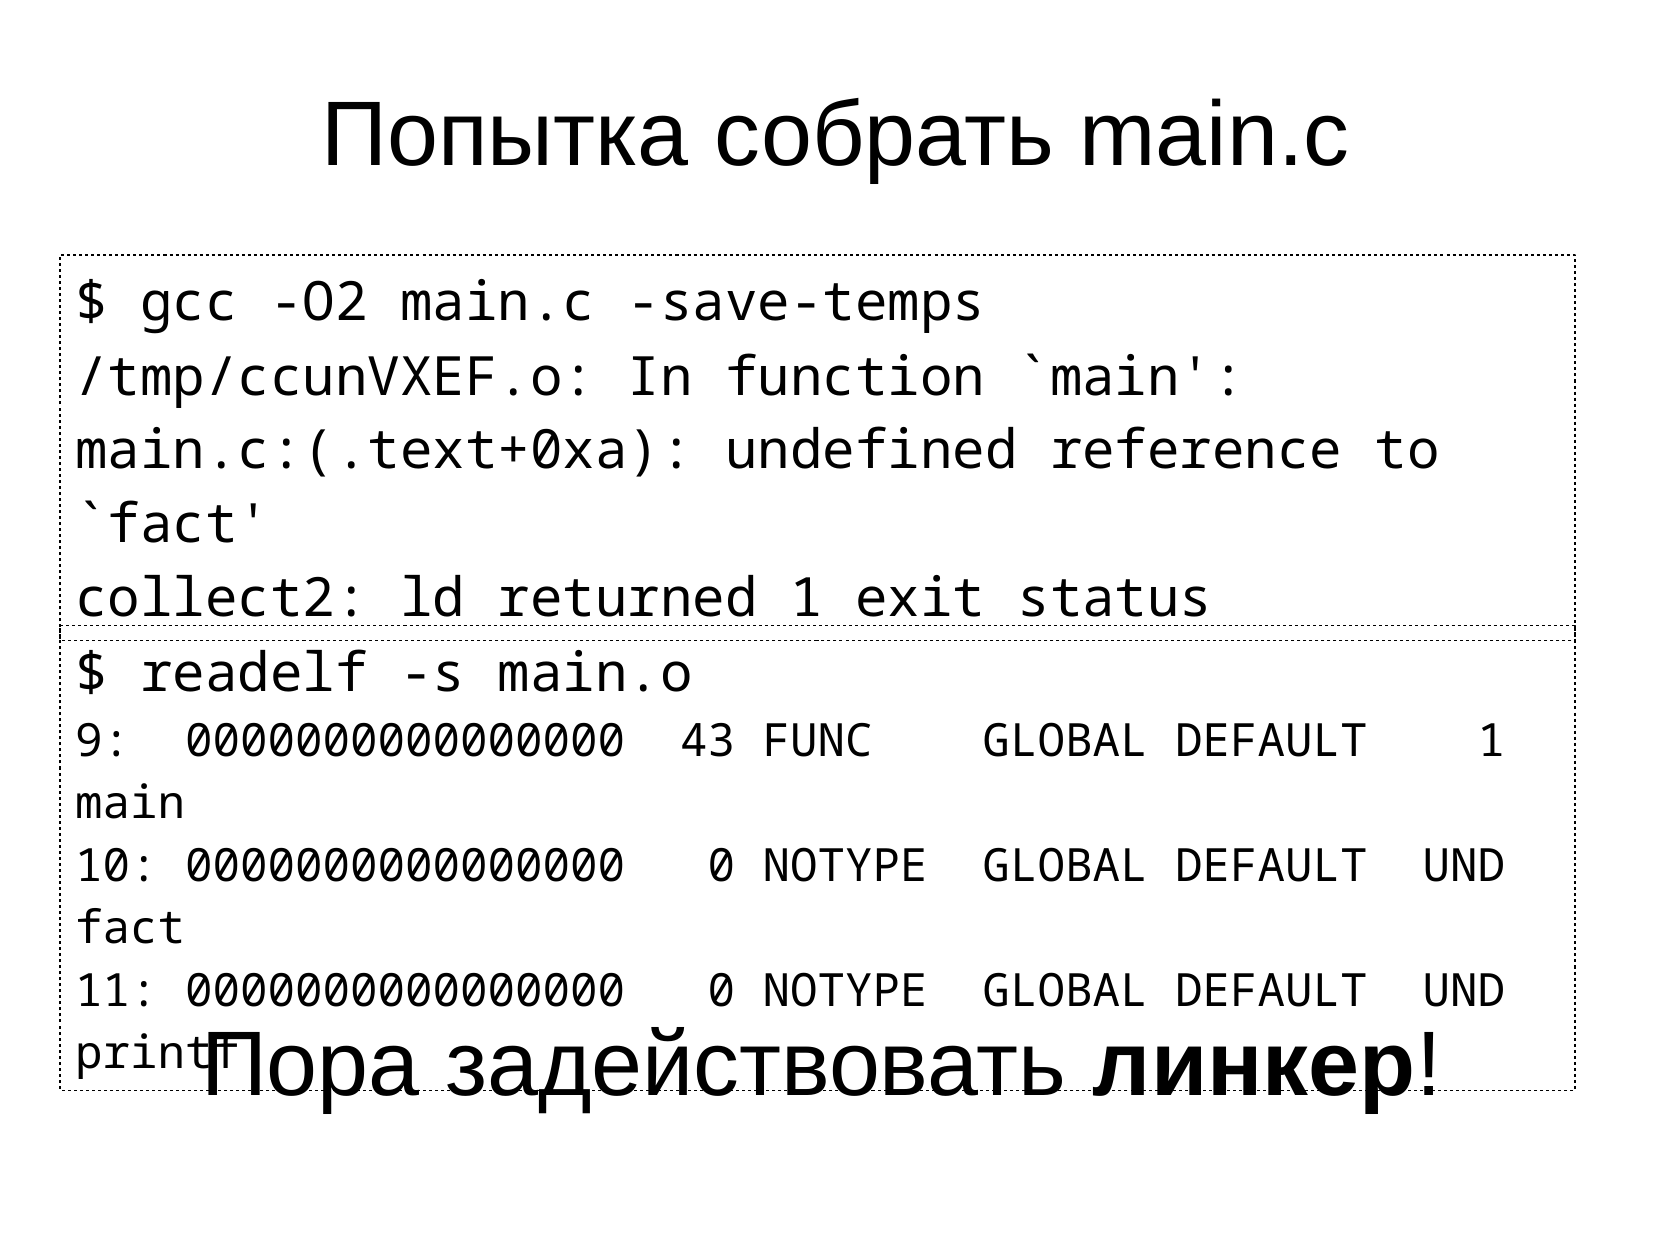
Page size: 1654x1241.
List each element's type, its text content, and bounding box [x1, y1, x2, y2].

text_box $ gcc -O2 main.c -save-temps /tmp/ccunVXEF.o: In function `main': main.c:(.text+0xa): undefined reference to `fact' collect2: ld returned 1 exit status [60, 255, 1576, 560]
text_box $ readelf -s main.o 9: 0000000000000000 43 FUNC GLOBAL DEFAULT 1 main 10: 0000000000000000 0 NOTYPE GLOBAL DEFAULT UND fact 11: 0000000000000000 0 NOTYPE GLOBAL DEFAULT UND printf [60, 625, 1576, 896]
title Пора задействовать линкер! [67, 960, 1576, 1168]
title Попытка собрать main.c [82, 30, 1591, 238]
